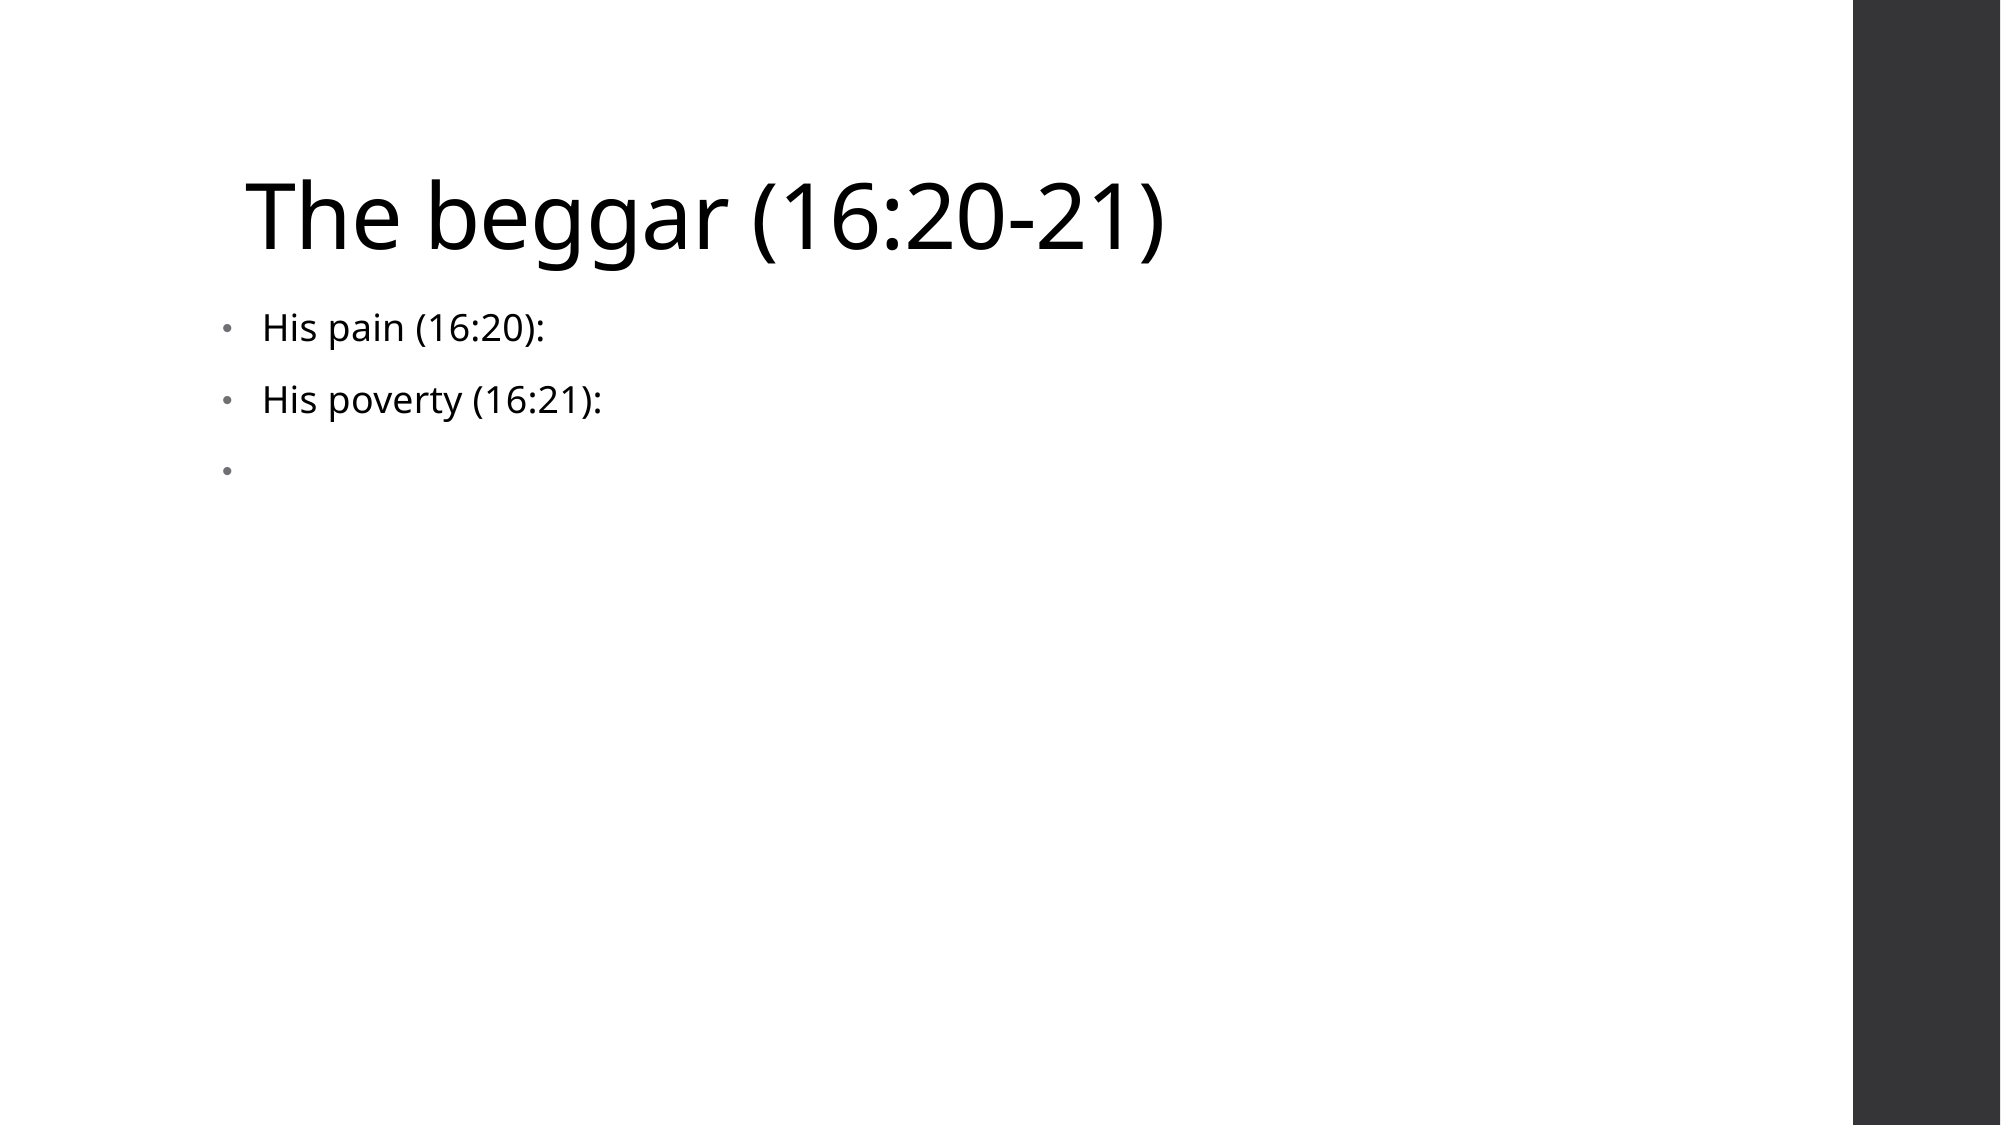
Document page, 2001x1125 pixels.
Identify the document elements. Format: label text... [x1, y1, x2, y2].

title The beggar (16:20-21) [206, 60, 1797, 278]
list His pain (16:20): His poverty (16:21): [206, 299, 1617, 1014]
